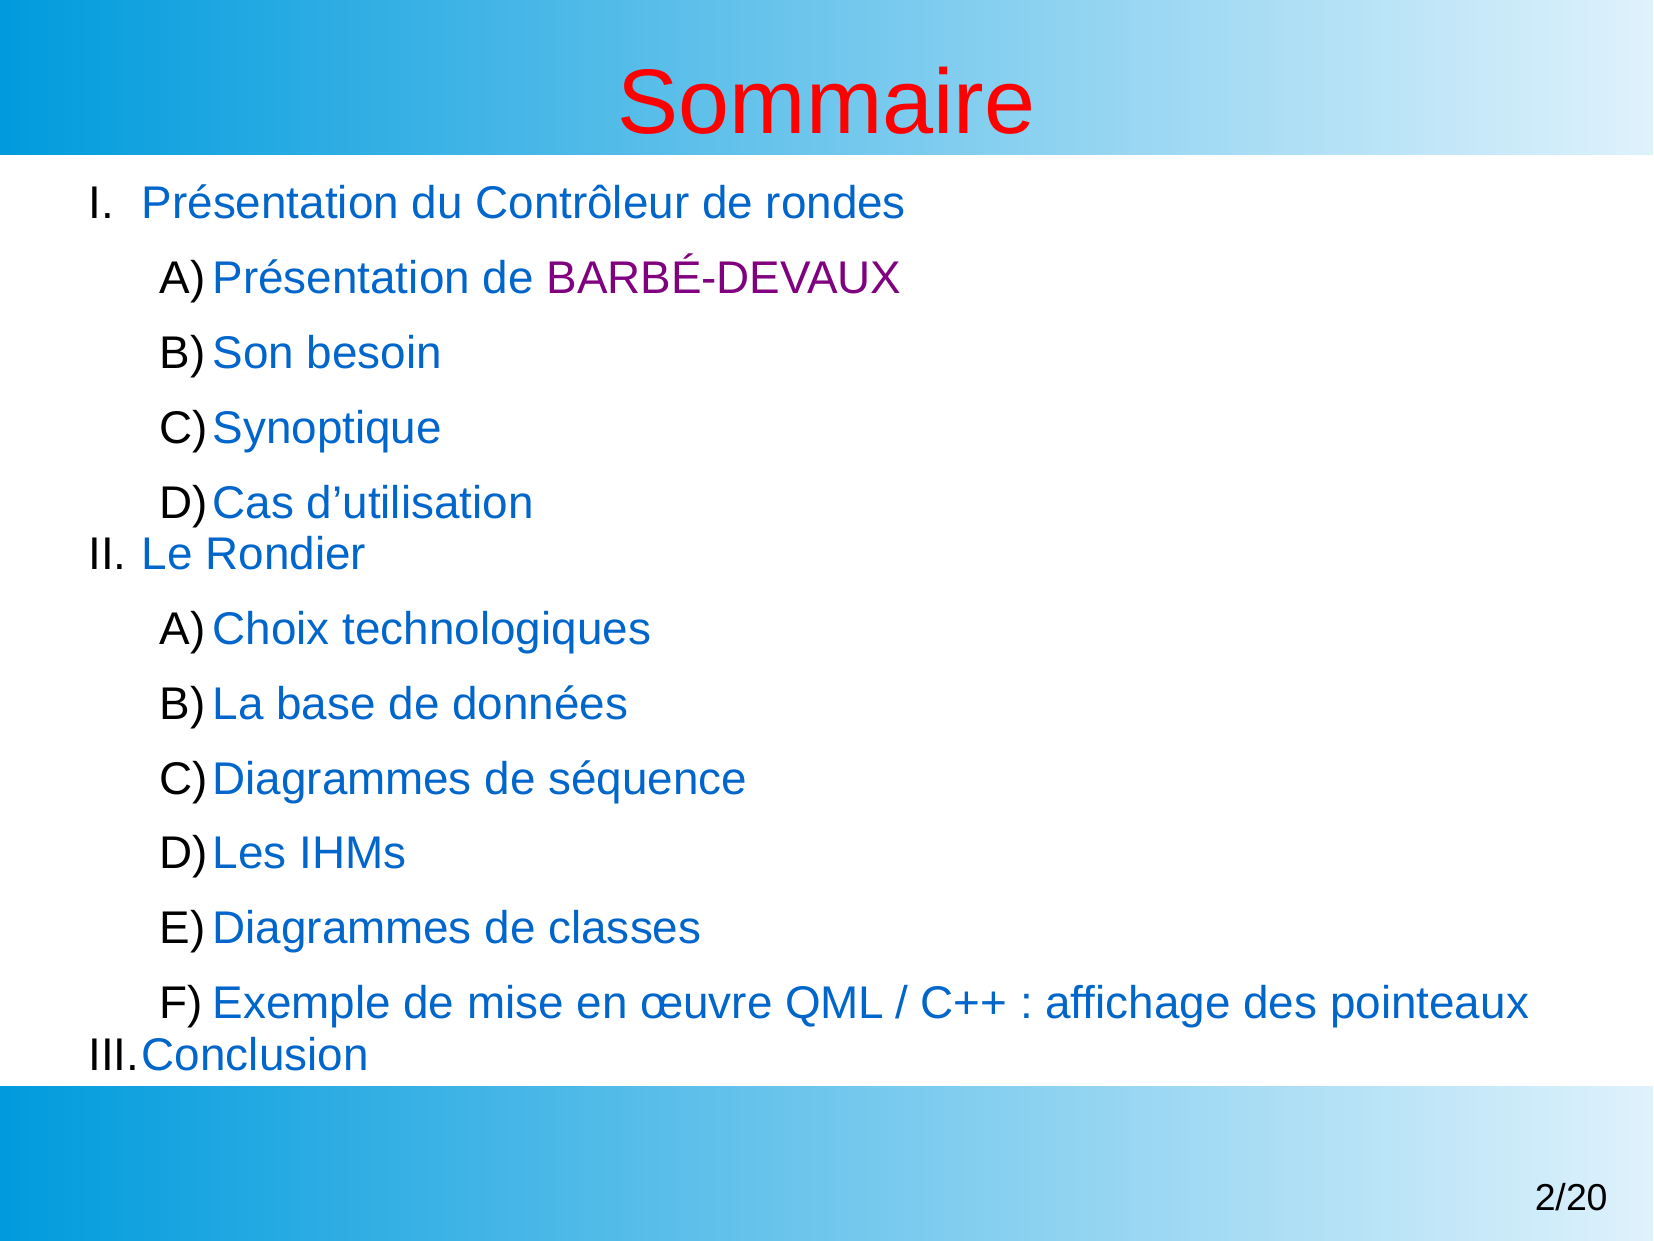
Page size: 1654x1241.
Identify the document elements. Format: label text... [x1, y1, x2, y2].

text_box <numéro>/20 [1520, 1169, 1654, 1240]
title Sommaire [82, 49, 1571, 155]
list Présentation du Contrôleur de rondes Présentation de BARBÉ-DEVAUX Son besoin Synoptique Cas d’utilisation Le Rondier Choix technologiques La base de données Diagrammes de séquence Les IHMs Diagrammes de classes Exemple de mise en œuvre QML / C++ : affichage des pointeaux Conclusion [70, 177, 1536, 1182]
